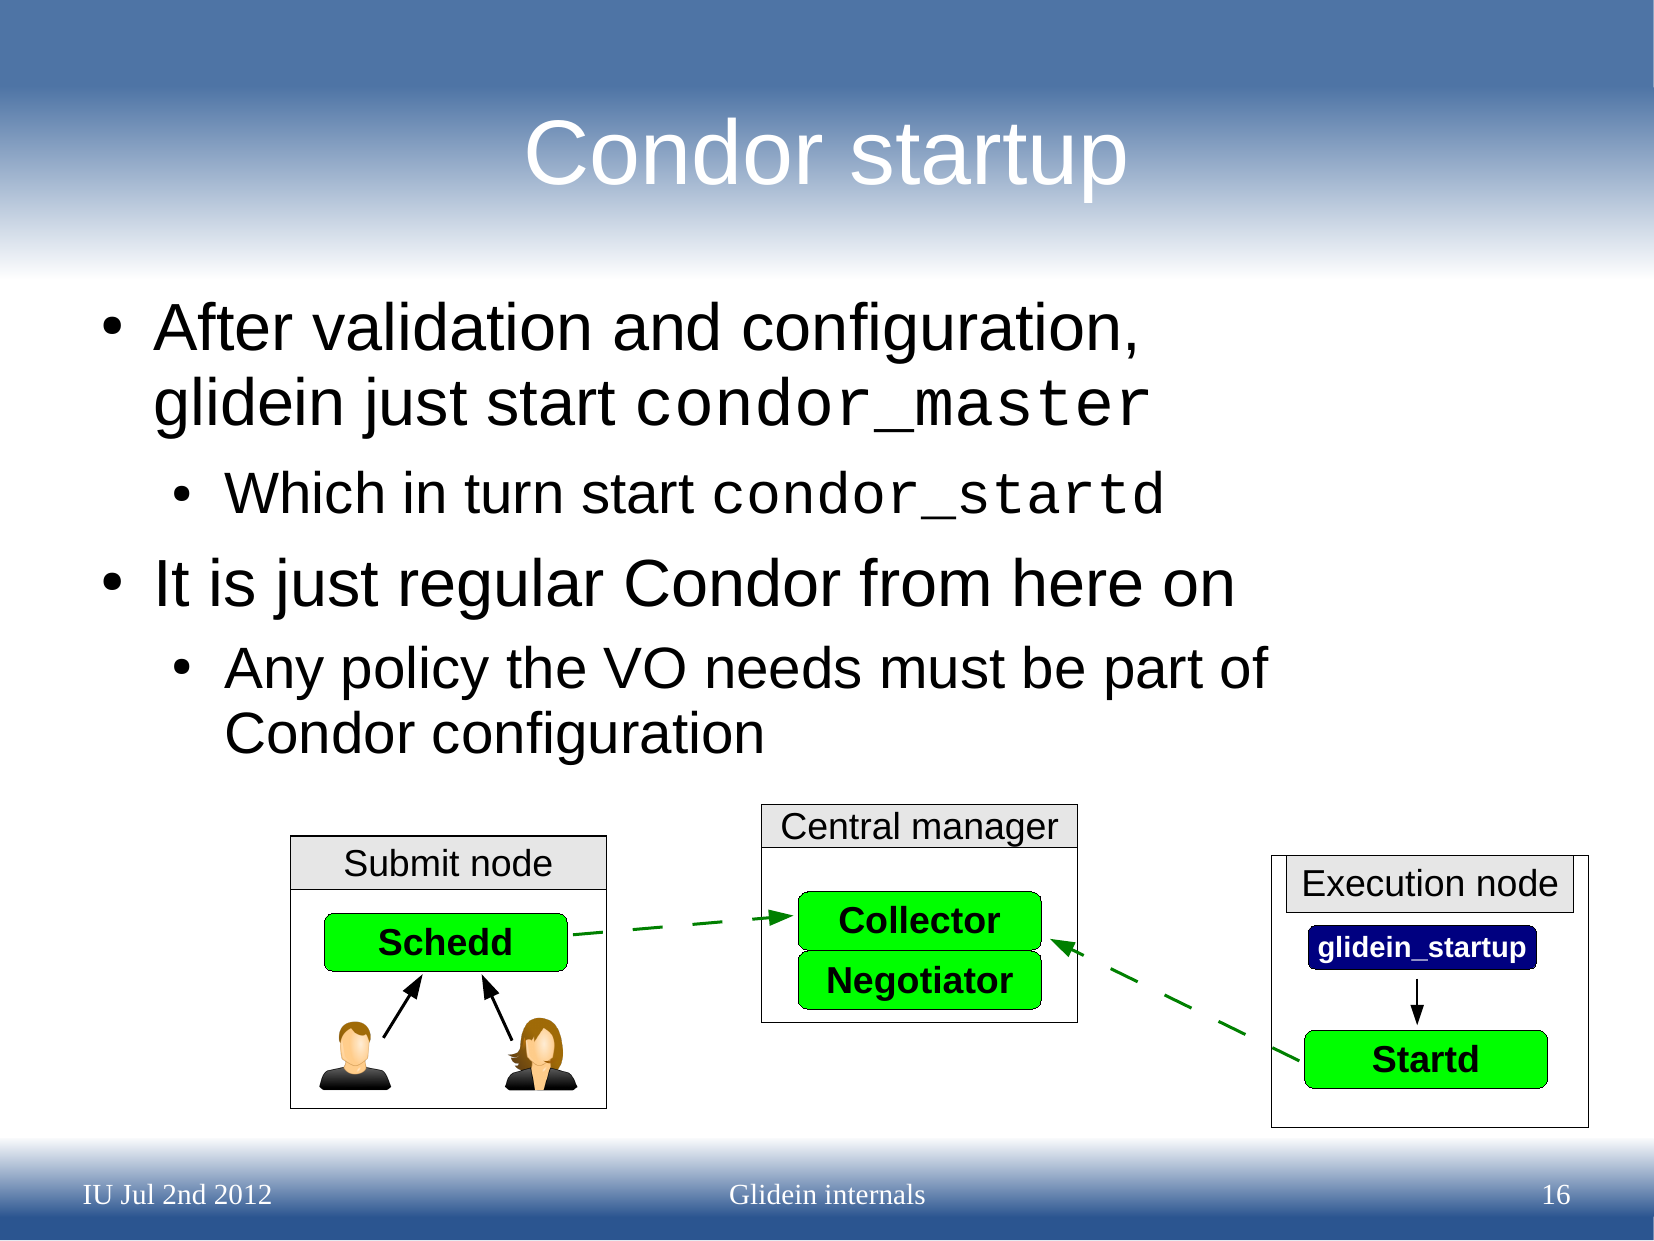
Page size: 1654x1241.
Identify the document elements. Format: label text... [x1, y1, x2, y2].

text_box Negotiator [798, 950, 1042, 1010]
text_box Schedd [324, 913, 568, 972]
text_box Central manager [761, 804, 1078, 848]
picture [503, 1016, 579, 1092]
list After validation and configuration, glidein just start condor_master Which in turn start condor_startd It is just regular Condor from here on Any policy the VO needs must be part of Condor configuration [291, 890, 606, 1108]
list After validation and configuration, glidein just start condor_master Which in turn start condor_startd It is just regular Condor from here on Any policy the VO needs must be part of Condor configuration [82, 290, 1571, 1109]
text_box Submit node [290, 836, 607, 890]
text_box Startd [1304, 1030, 1548, 1089]
text_box Collector [798, 891, 1042, 950]
text_box glidein_startup [1308, 925, 1537, 970]
text_box [1271, 855, 1589, 1128]
title Condor startup [82, 56, 1571, 250]
picture [317, 1016, 393, 1092]
text_box Execution node [1286, 855, 1574, 913]
